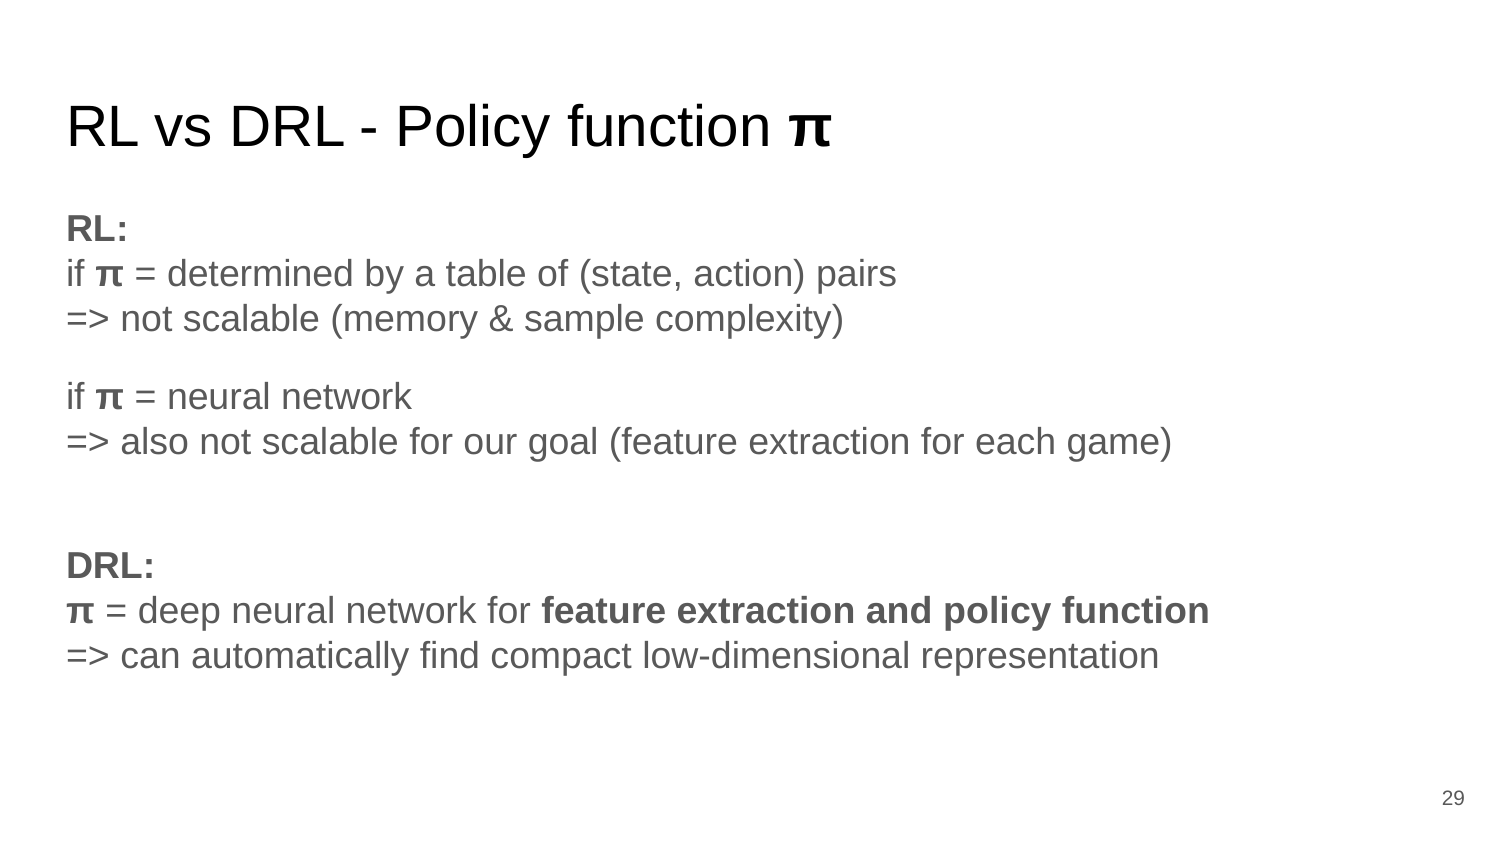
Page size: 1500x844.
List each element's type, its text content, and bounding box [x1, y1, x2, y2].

slide_number <number> [1389, 764, 1480, 830]
list RL: if π = determined by a table of (state, action) pairs => not scalable (memory & sample complexity) if π = neural network => also not scalable for our goal (feature extraction for each game) DRL: π = deep neural network for feature extraction and policy function => can automatically find compact low-dimensional representation [51, 189, 1449, 750]
title RL vs DRL - Policy function π [51, 72, 1449, 167]
